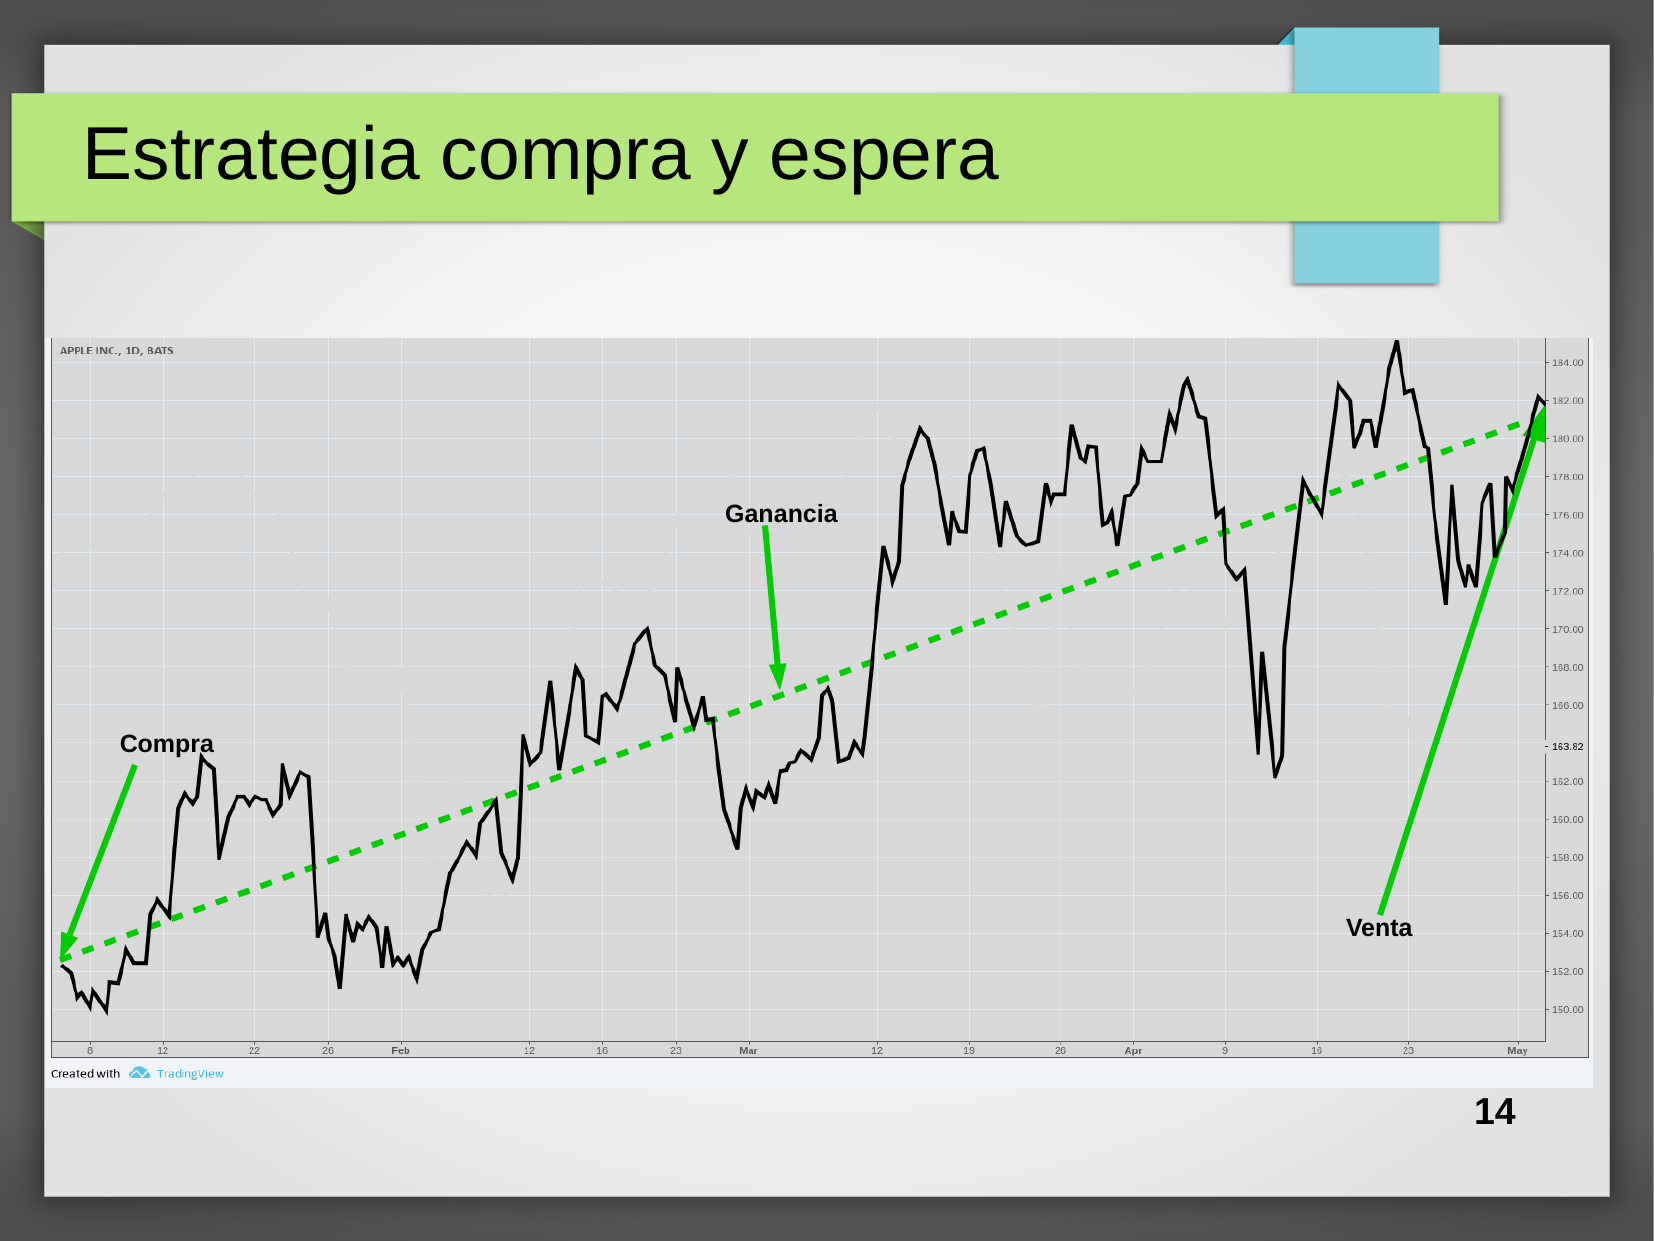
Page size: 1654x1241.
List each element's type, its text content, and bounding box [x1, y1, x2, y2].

picture [0, 0, 1654, 1241]
text_box <number> [1459, 1083, 1654, 1154]
title Estrategia compra y espera [82, 94, 1264, 213]
